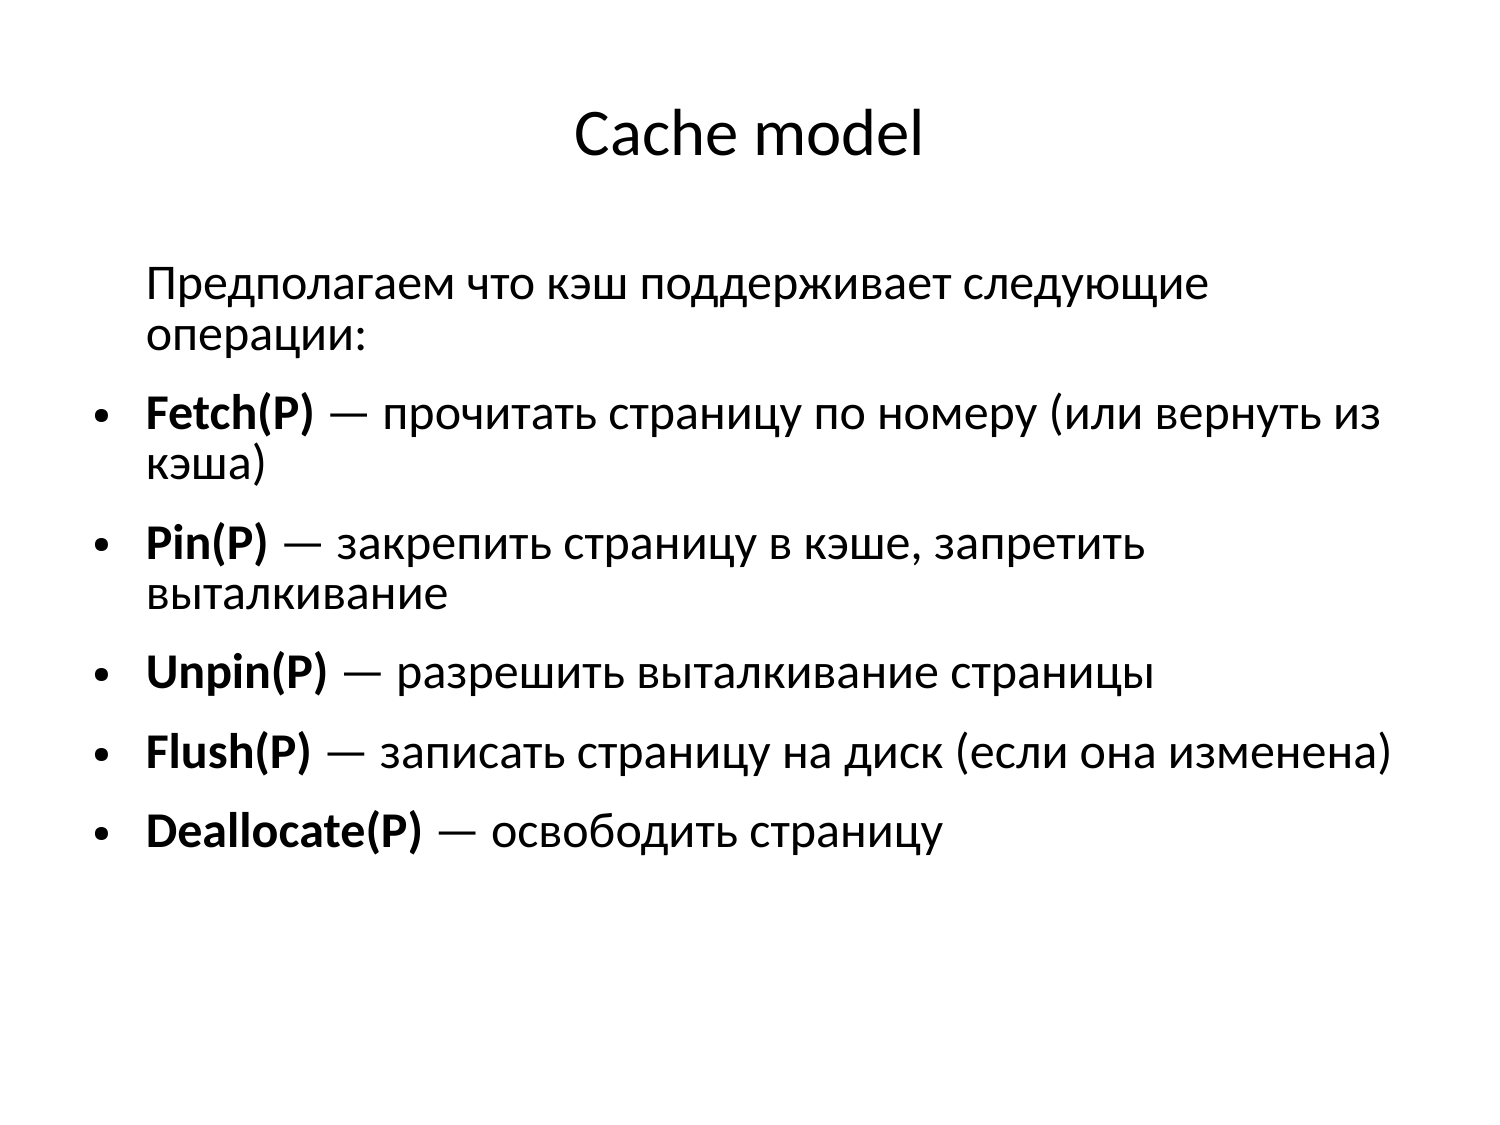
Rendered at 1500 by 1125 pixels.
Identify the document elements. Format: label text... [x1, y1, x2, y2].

list Предполагаем что кэш поддерживает следующие операции: Fetch(P) — прочитать страницу по номеру (или вернуть из кэша) Pin(P) — закрепить страницу в кэше, запретить выталкивание Unpin(P) — разрешить выталкивание страницы Flush(P) — записать страницу на диск (если она изменена) Deallocate(P) — освободить страницу [75, 262, 1425, 1005]
title Cache model [75, 45, 1425, 233]
